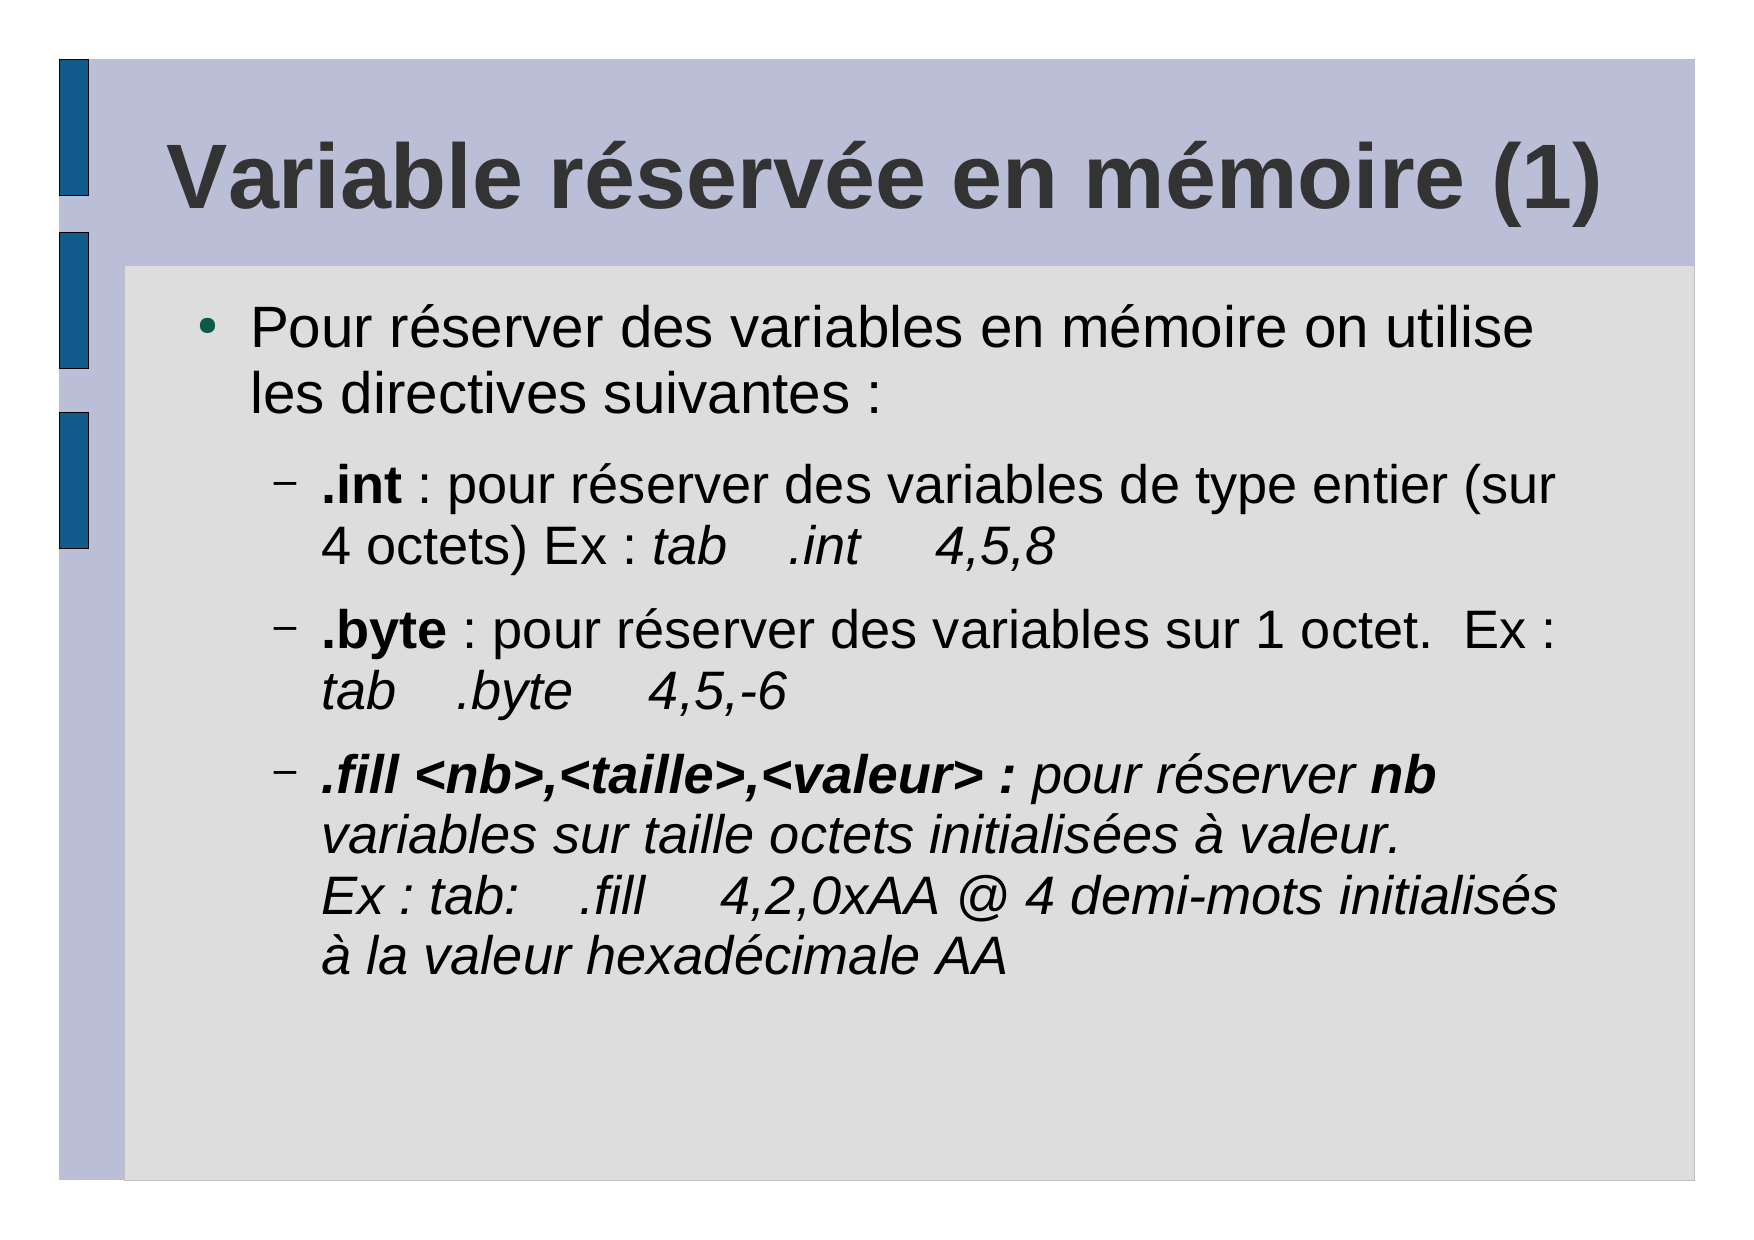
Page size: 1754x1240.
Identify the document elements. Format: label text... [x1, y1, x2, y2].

list Pour réserver des variables en mémoire on utilise les directives suivantes : .int : pour réserver des variables de type entier (sur 4 octets) Ex : tab .int 4,5,8 .byte : pour réserver des variables sur 1 octet. Ex : tab .byte 4,5,-6 .fill <nb>,<taille>,<valeur> : pour réserver nb variables sur taille octets initialisées à valeur. Ex : tab: .fill 4,2,0xAA @ 4 demi-mots initialisés à la valeur hexadécimale AA [179, 295, 1577, 1093]
title Variable réservée en mémoire (1) [118, 88, 1654, 266]
